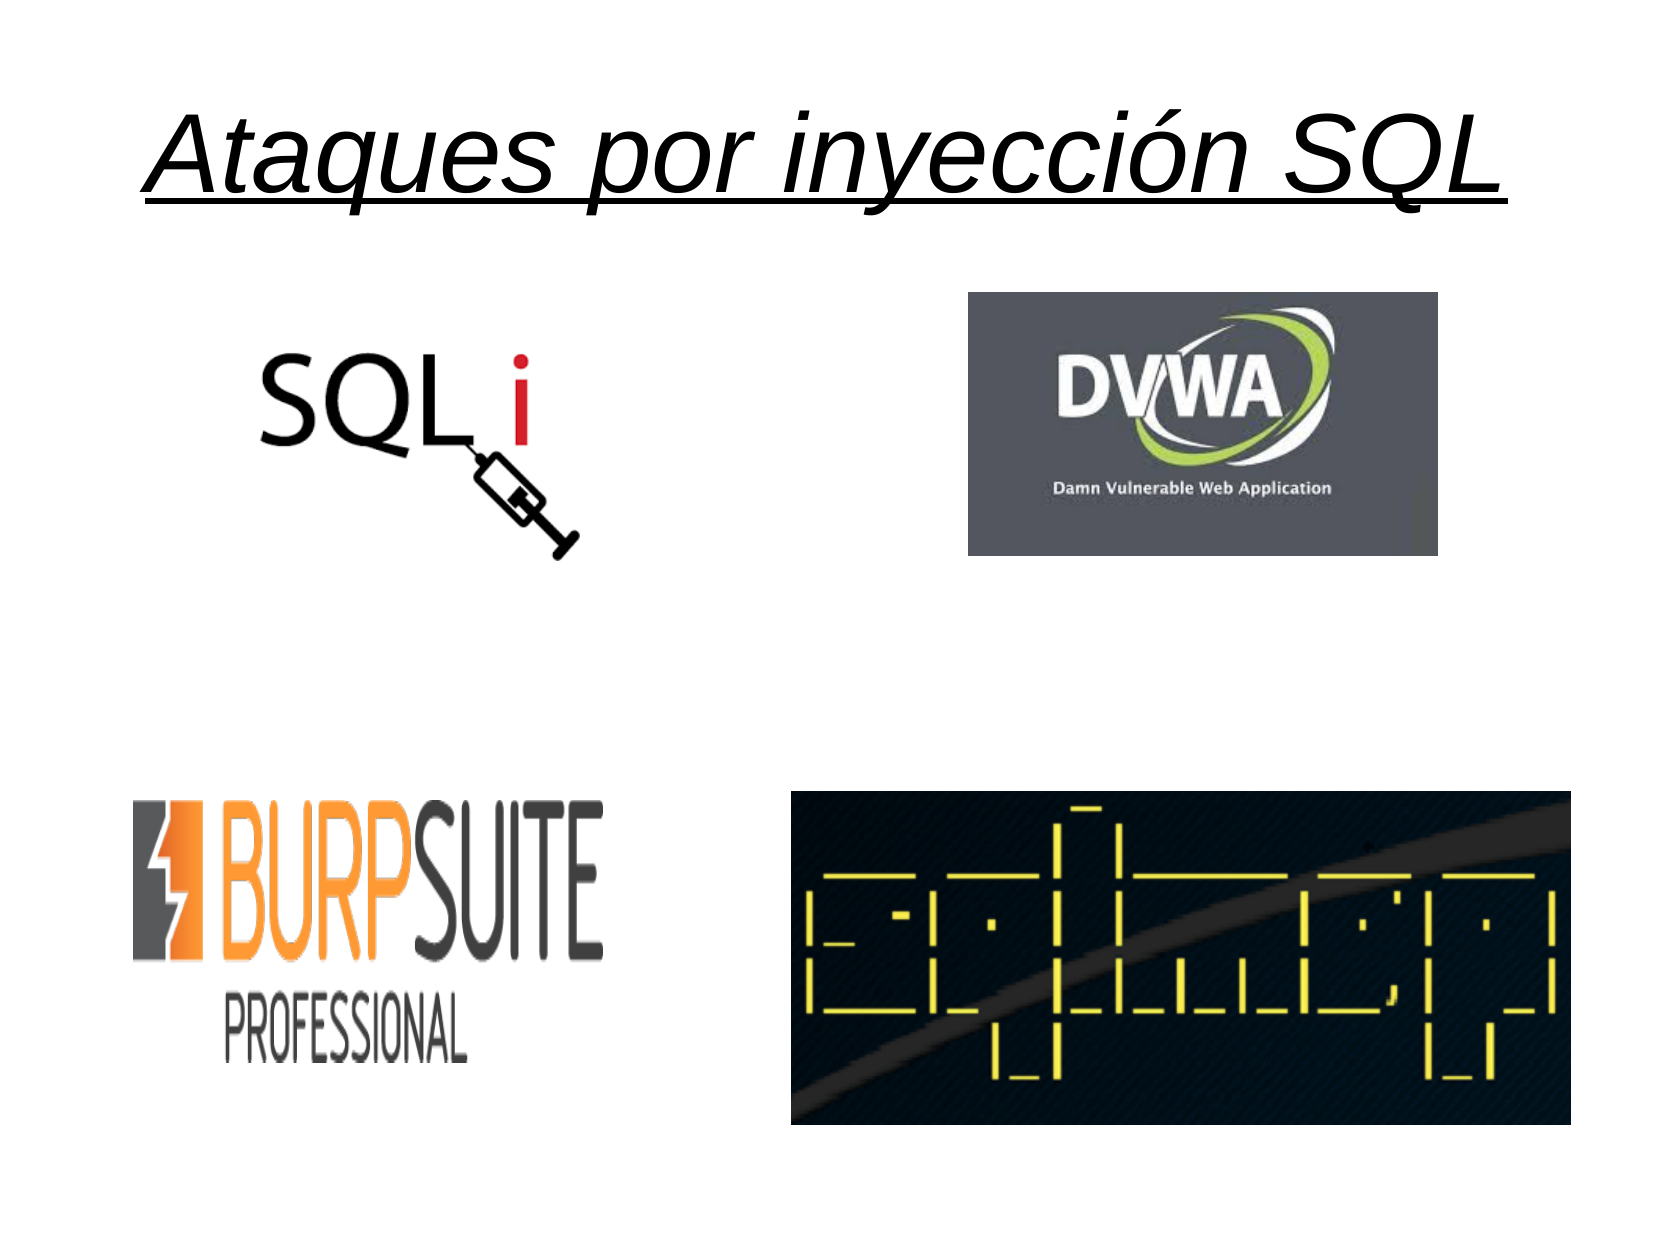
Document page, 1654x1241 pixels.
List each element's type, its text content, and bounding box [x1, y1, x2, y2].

title Ataques por inyección SQL [82, 49, 1571, 257]
picture [133, 800, 603, 1063]
picture [236, 330, 598, 561]
picture [791, 791, 1571, 1125]
picture [968, 292, 1438, 556]
